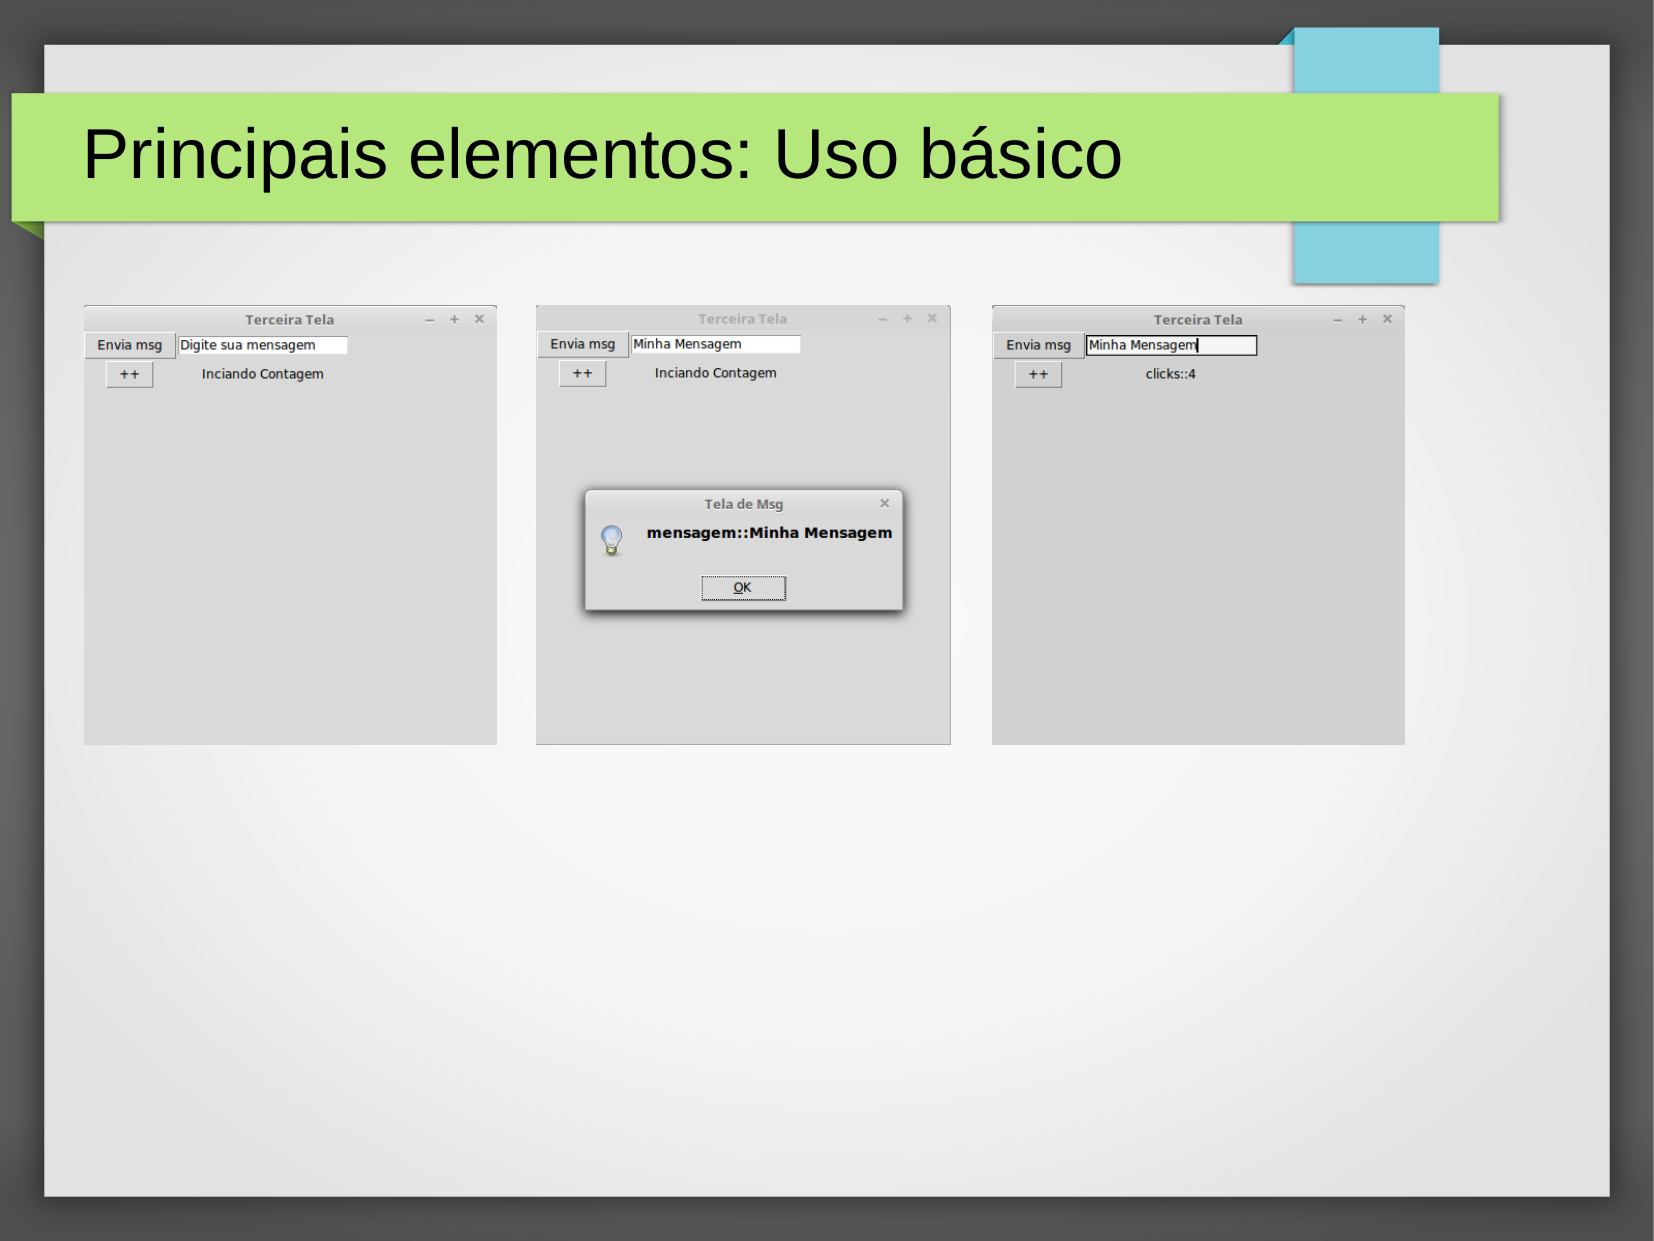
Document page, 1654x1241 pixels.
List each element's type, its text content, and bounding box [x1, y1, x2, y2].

title Principais elementos: Uso básico [82, 94, 1264, 213]
picture [0, 0, 1654, 1241]
